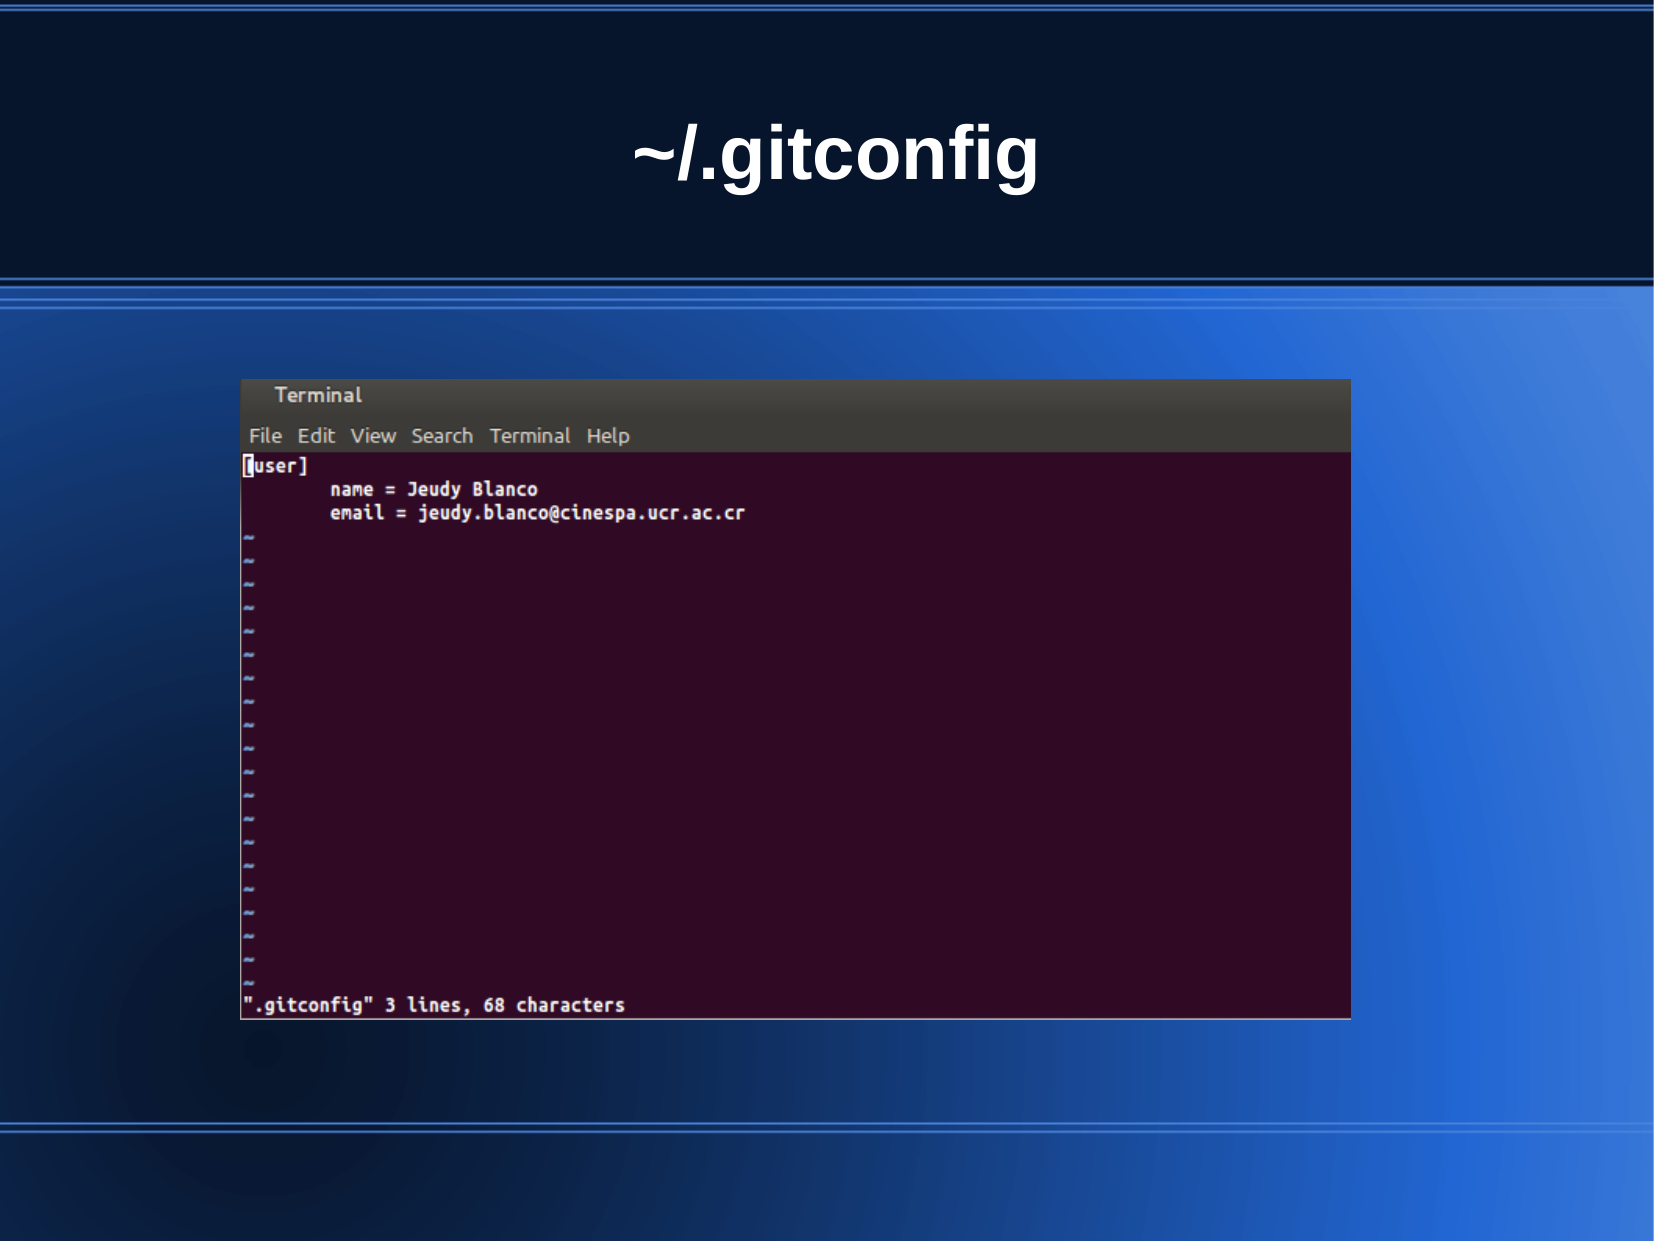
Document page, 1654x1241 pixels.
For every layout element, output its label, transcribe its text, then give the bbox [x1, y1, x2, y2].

picture [0, 0, 1654, 1241]
title ~/.gitconfig [82, 49, 1571, 257]
